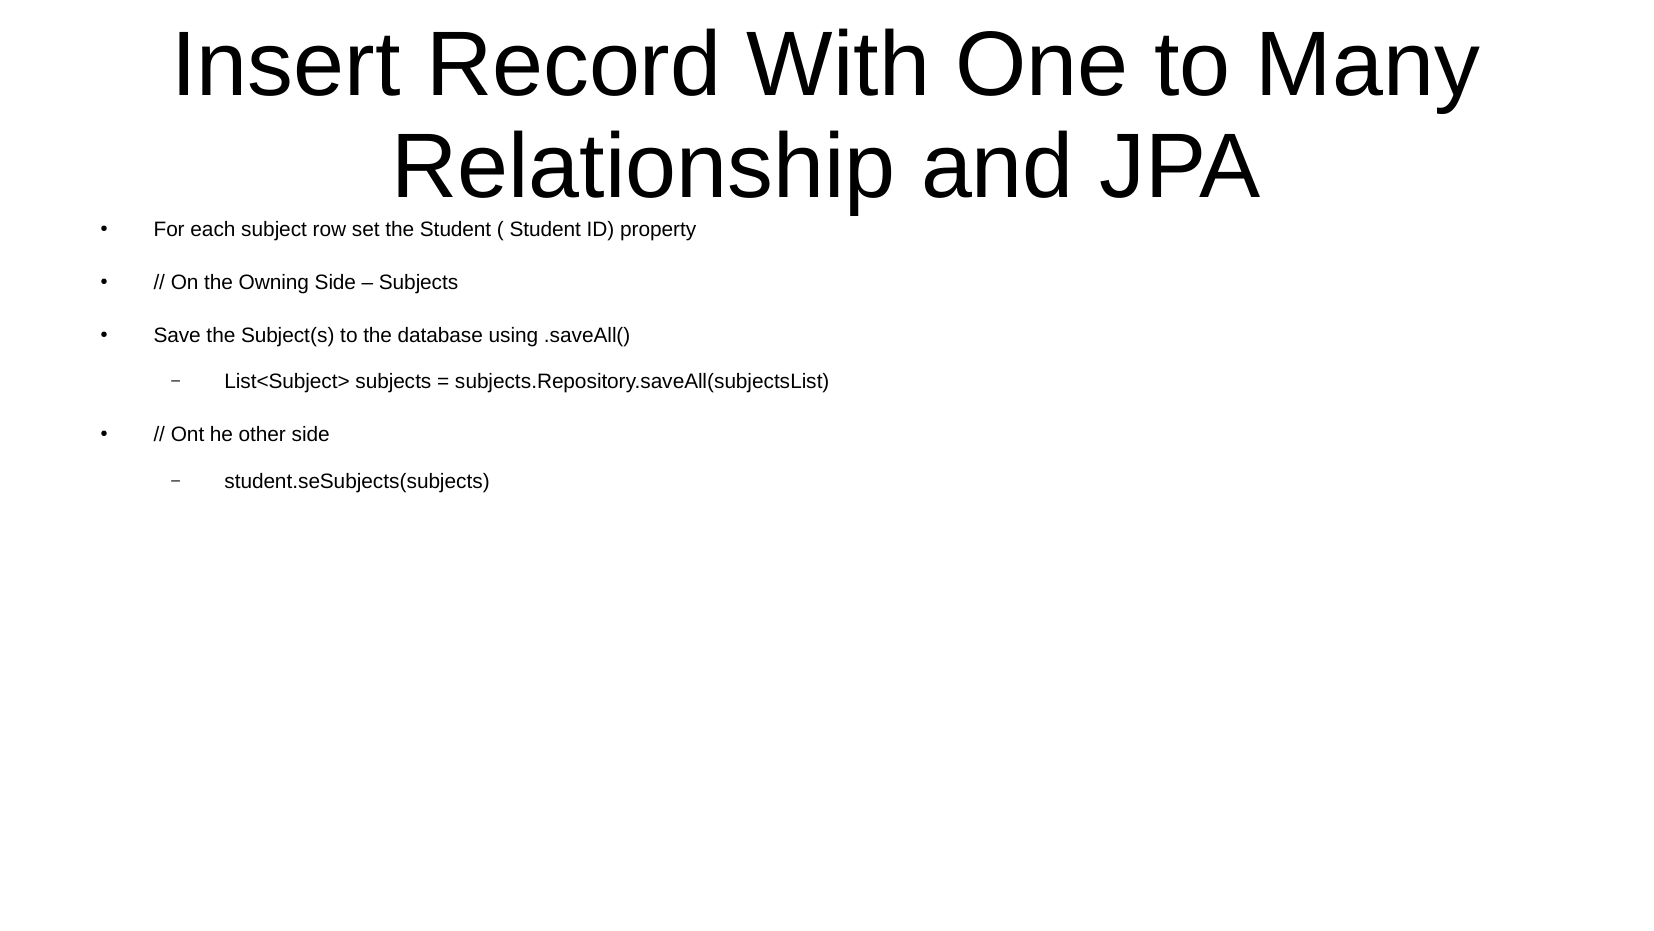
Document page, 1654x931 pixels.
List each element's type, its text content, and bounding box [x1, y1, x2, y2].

title Insert Record With One to Many Relationship and JPA [82, 12, 1571, 217]
list For each subject row set the Student ( Student ID) property // On the Owning Side – Subjects Save the Subject(s) to the database using .saveAll() List<Subject> subjects = subjects.Repository.saveAll(subjectsList) // Ont he other side student.seSubjects(subjects) [82, 217, 1636, 916]
